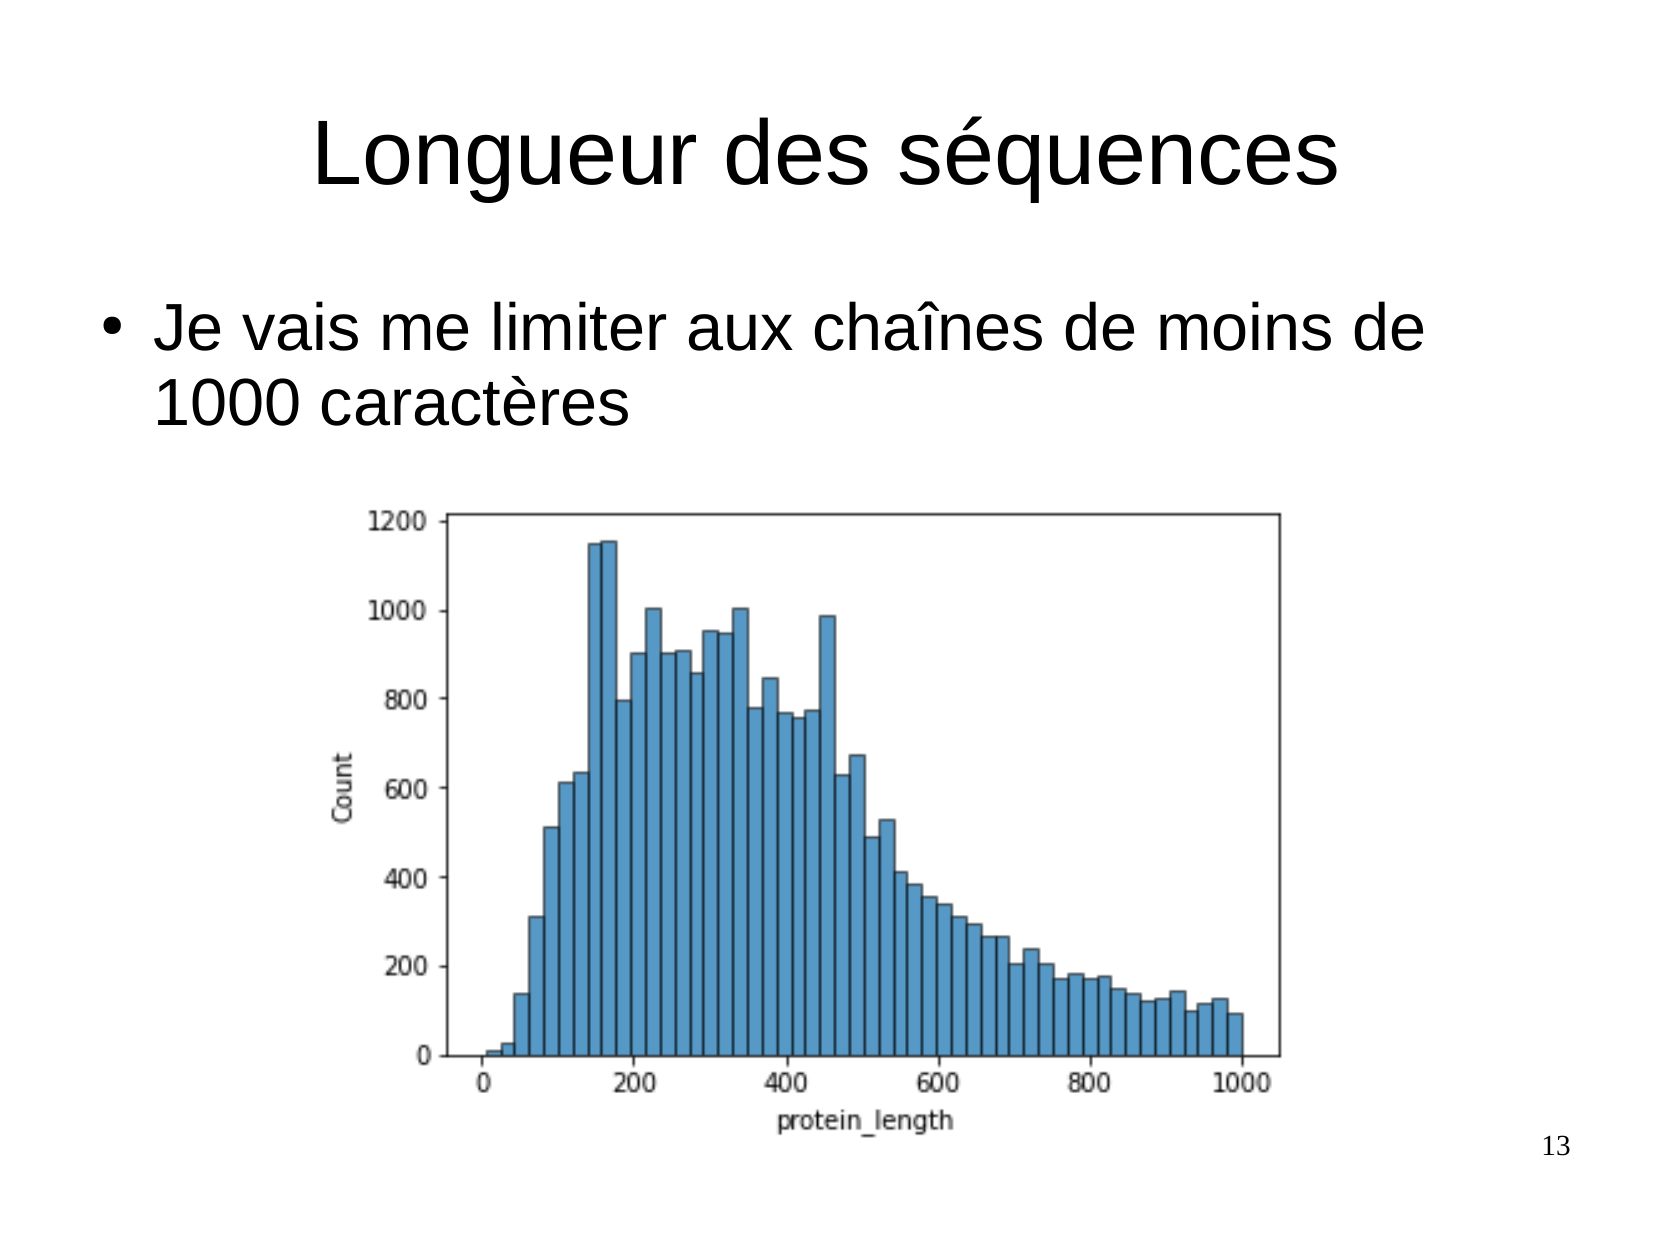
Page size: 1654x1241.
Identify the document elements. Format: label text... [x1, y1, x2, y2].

picture [325, 484, 1329, 1170]
title Longueur des séquences [82, 49, 1571, 257]
list Je vais me limiter aux chaînes de moins de 1000 caractères [82, 290, 1571, 449]
